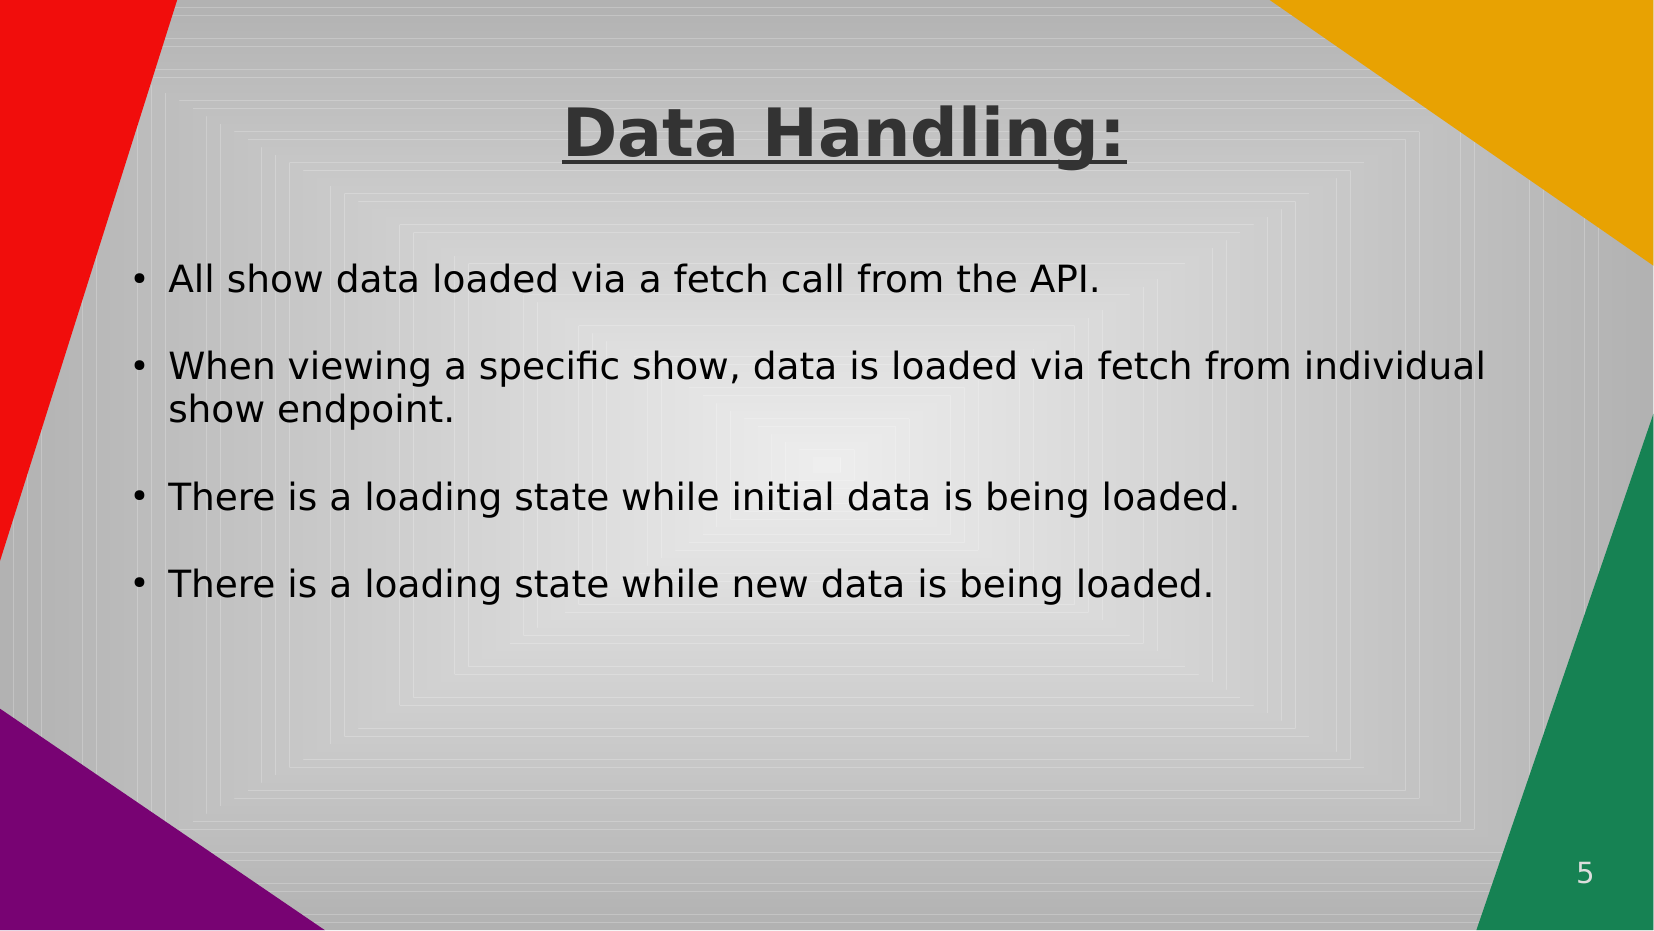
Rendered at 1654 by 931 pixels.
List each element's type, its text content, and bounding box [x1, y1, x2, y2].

text_box All show data loaded via a fetch call from the API. When viewing a specific show, data is loaded via fetch from individual show endpoint. There is a loading state while initial data is being loaded. There is a loading state while new data is being loaded. [118, 206, 1506, 768]
title Data Handling: [118, 59, 1536, 207]
